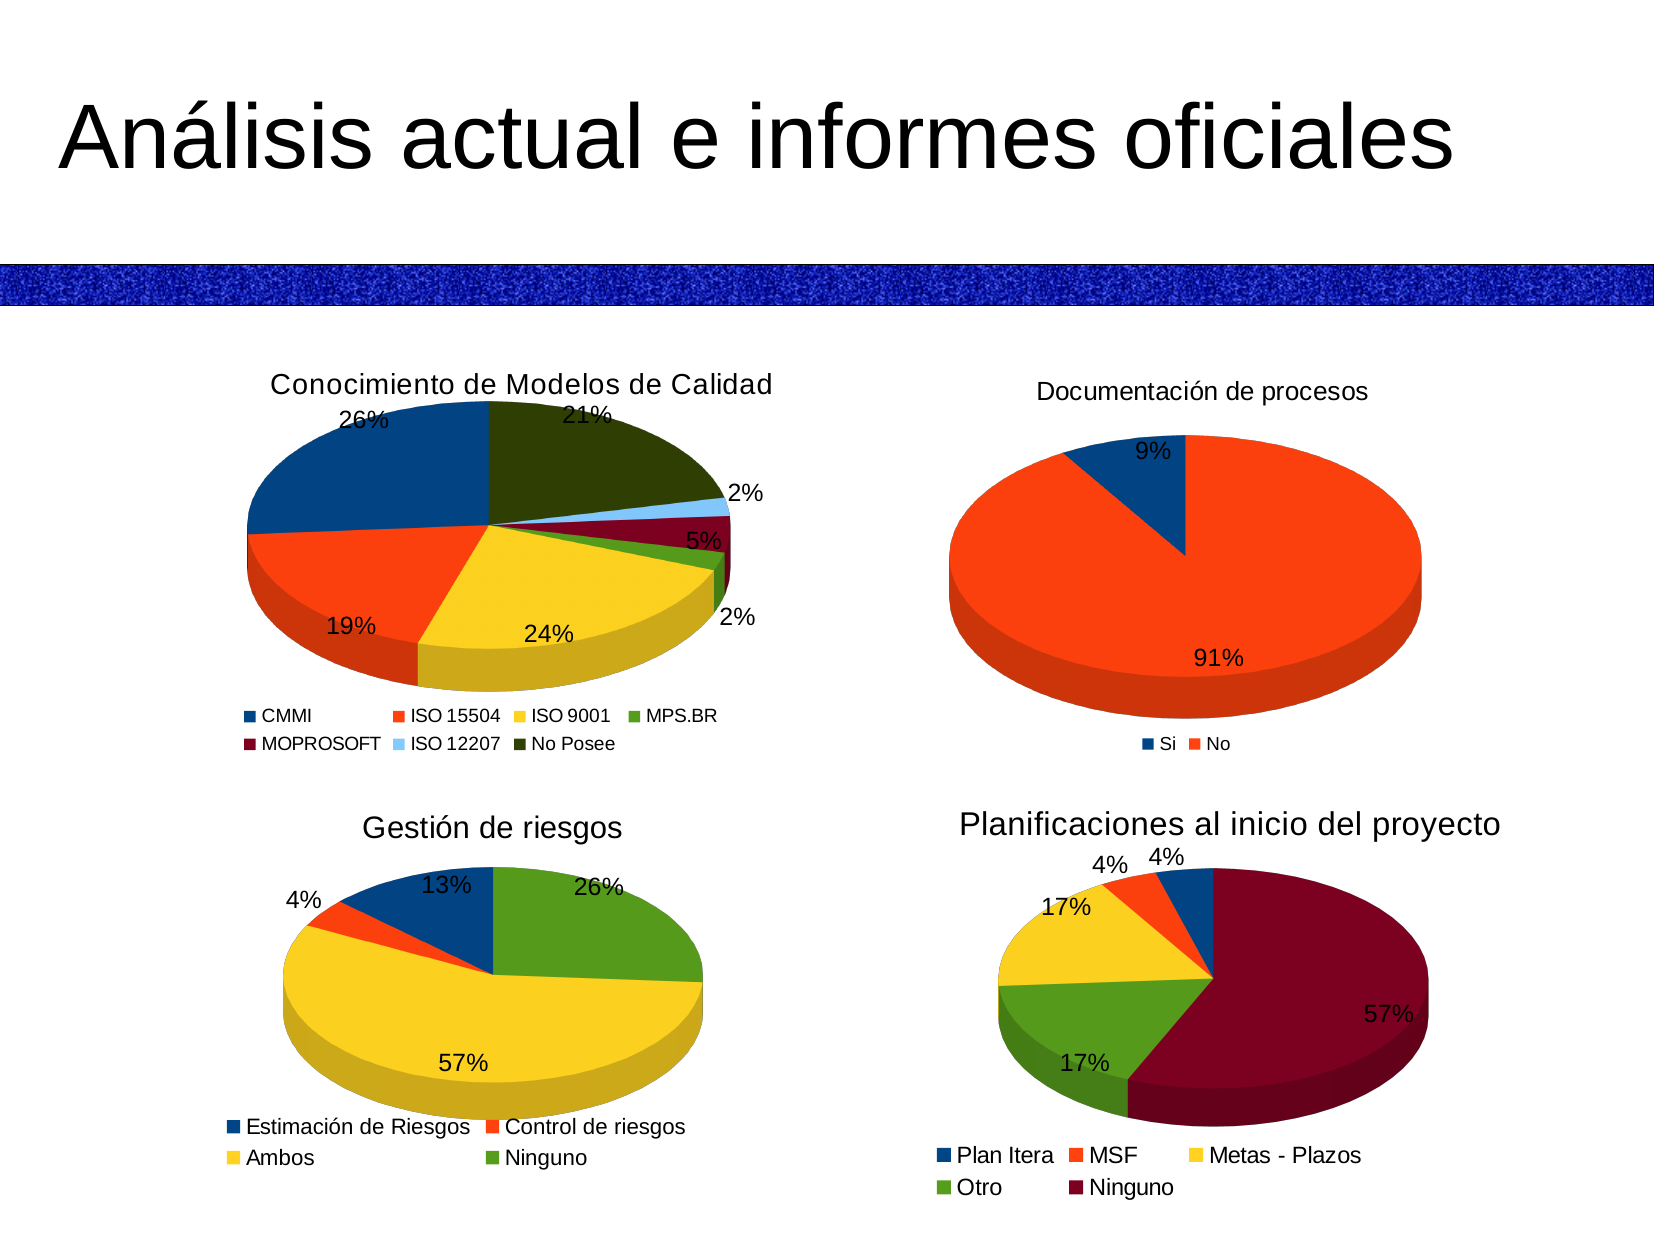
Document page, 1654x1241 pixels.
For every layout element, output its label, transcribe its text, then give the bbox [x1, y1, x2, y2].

chart [849, 786, 1593, 1222]
title Análisis actual e informes oficiales [58, 14, 1595, 260]
chart [115, 350, 1524, 781]
chart [144, 792, 839, 1209]
picture [0, 265, 1653, 305]
